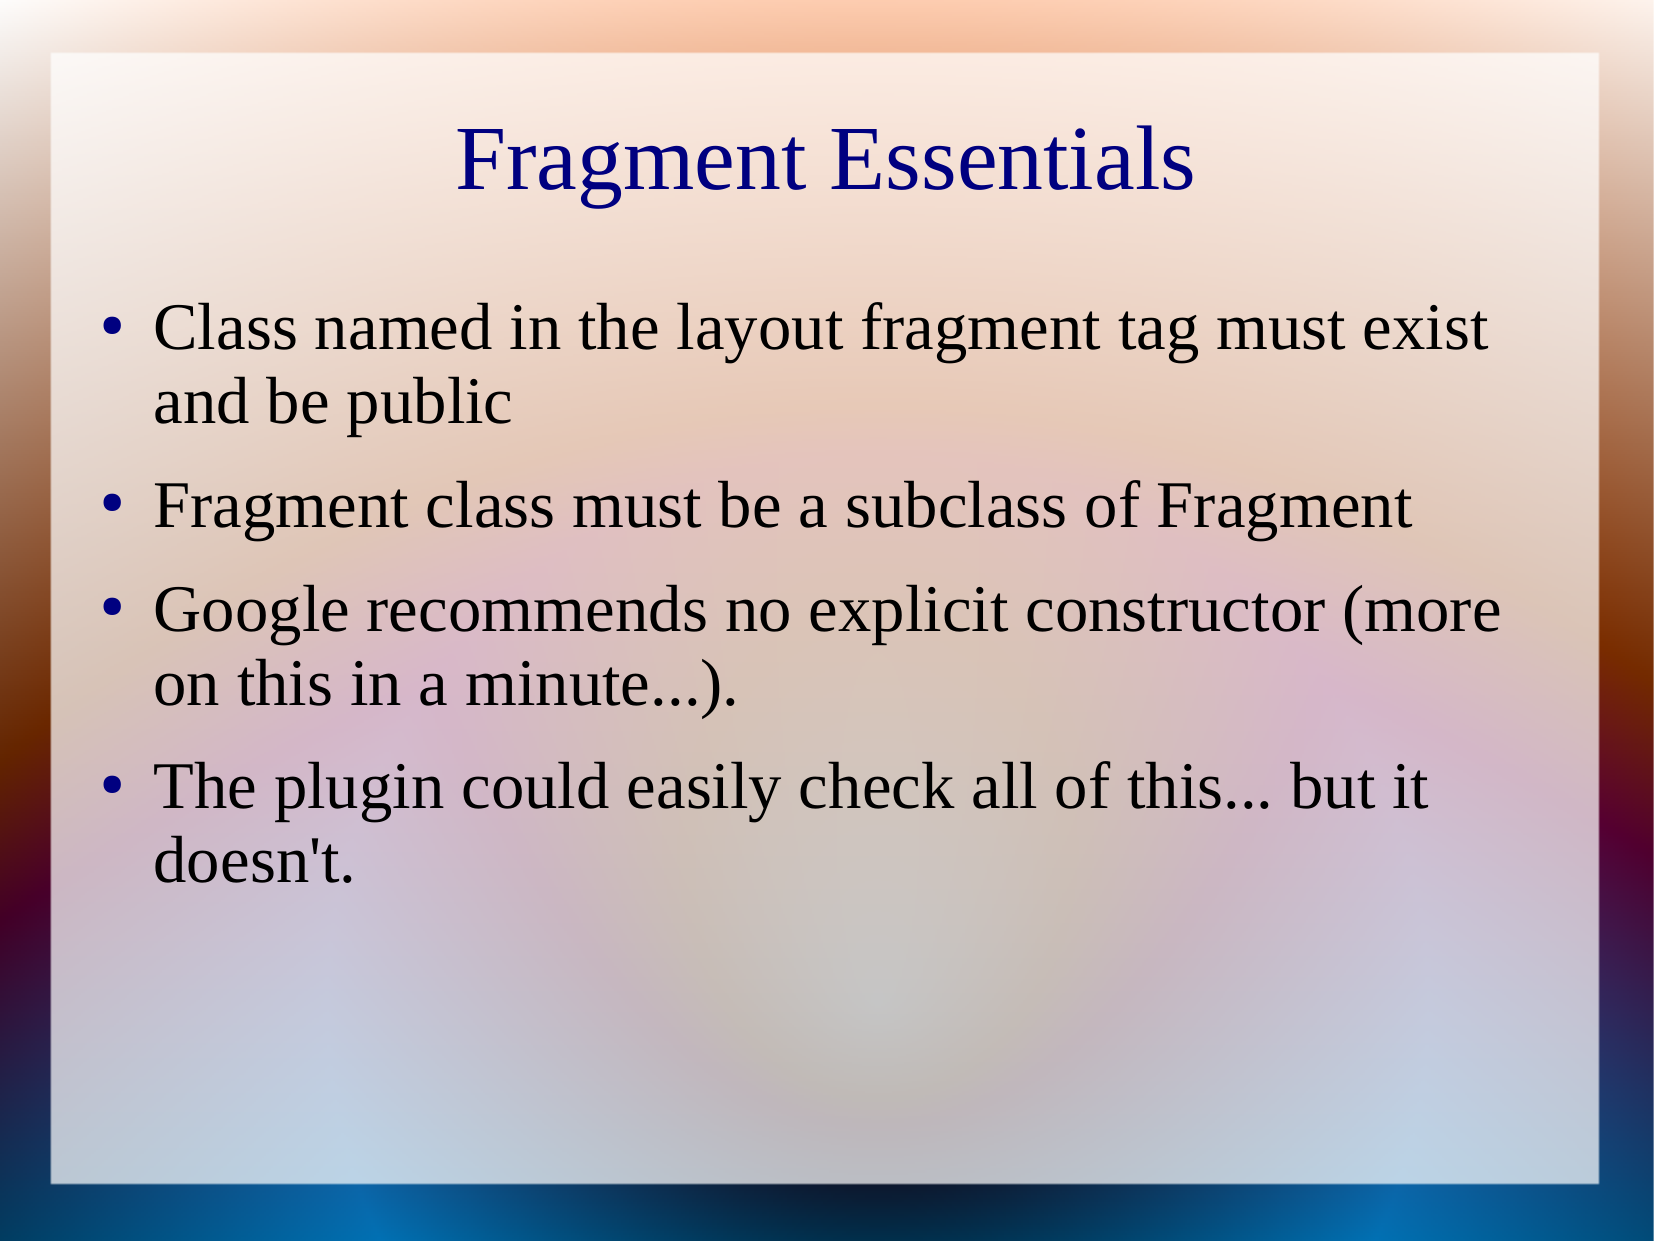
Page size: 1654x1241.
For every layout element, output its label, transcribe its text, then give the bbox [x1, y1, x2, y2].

picture [0, 0, 1654, 1241]
list Class named in the layout fragment tag must exist and be public Fragment class must be a subclass of Fragment Google recommends no explicit constructor (more on this in a minute...). The plugin could easily check all of this... but it doesn't. [82, 290, 1571, 1109]
title Fragment Essentials [82, 55, 1571, 263]
